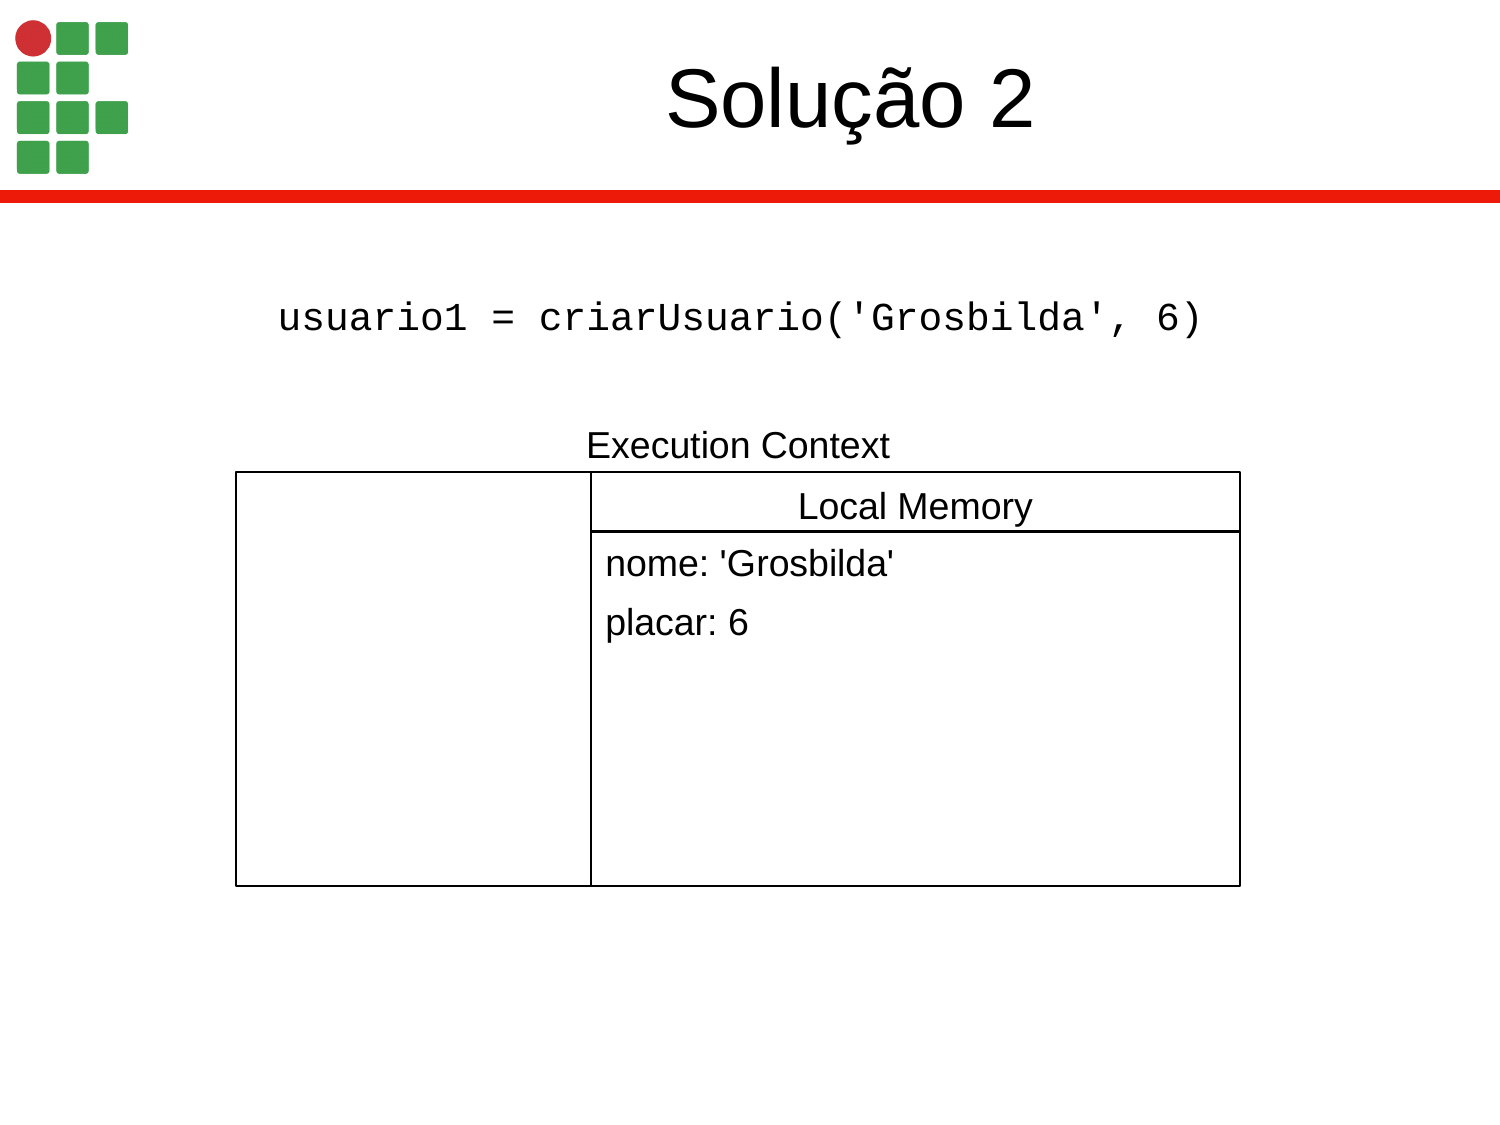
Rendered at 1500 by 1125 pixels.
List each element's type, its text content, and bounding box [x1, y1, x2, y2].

title Solução 2 [230, 0, 1471, 202]
text_box Local Memory [590, 474, 1239, 535]
text_box Execution Context [236, 413, 1241, 471]
text_box placar: 6 [590, 590, 945, 651]
text_box usuario1 = criarUsuario('Grosbilda', 6) [262, 283, 1219, 346]
text_box nome: 'Grosbilda' [590, 531, 945, 590]
picture [14, 16, 130, 178]
